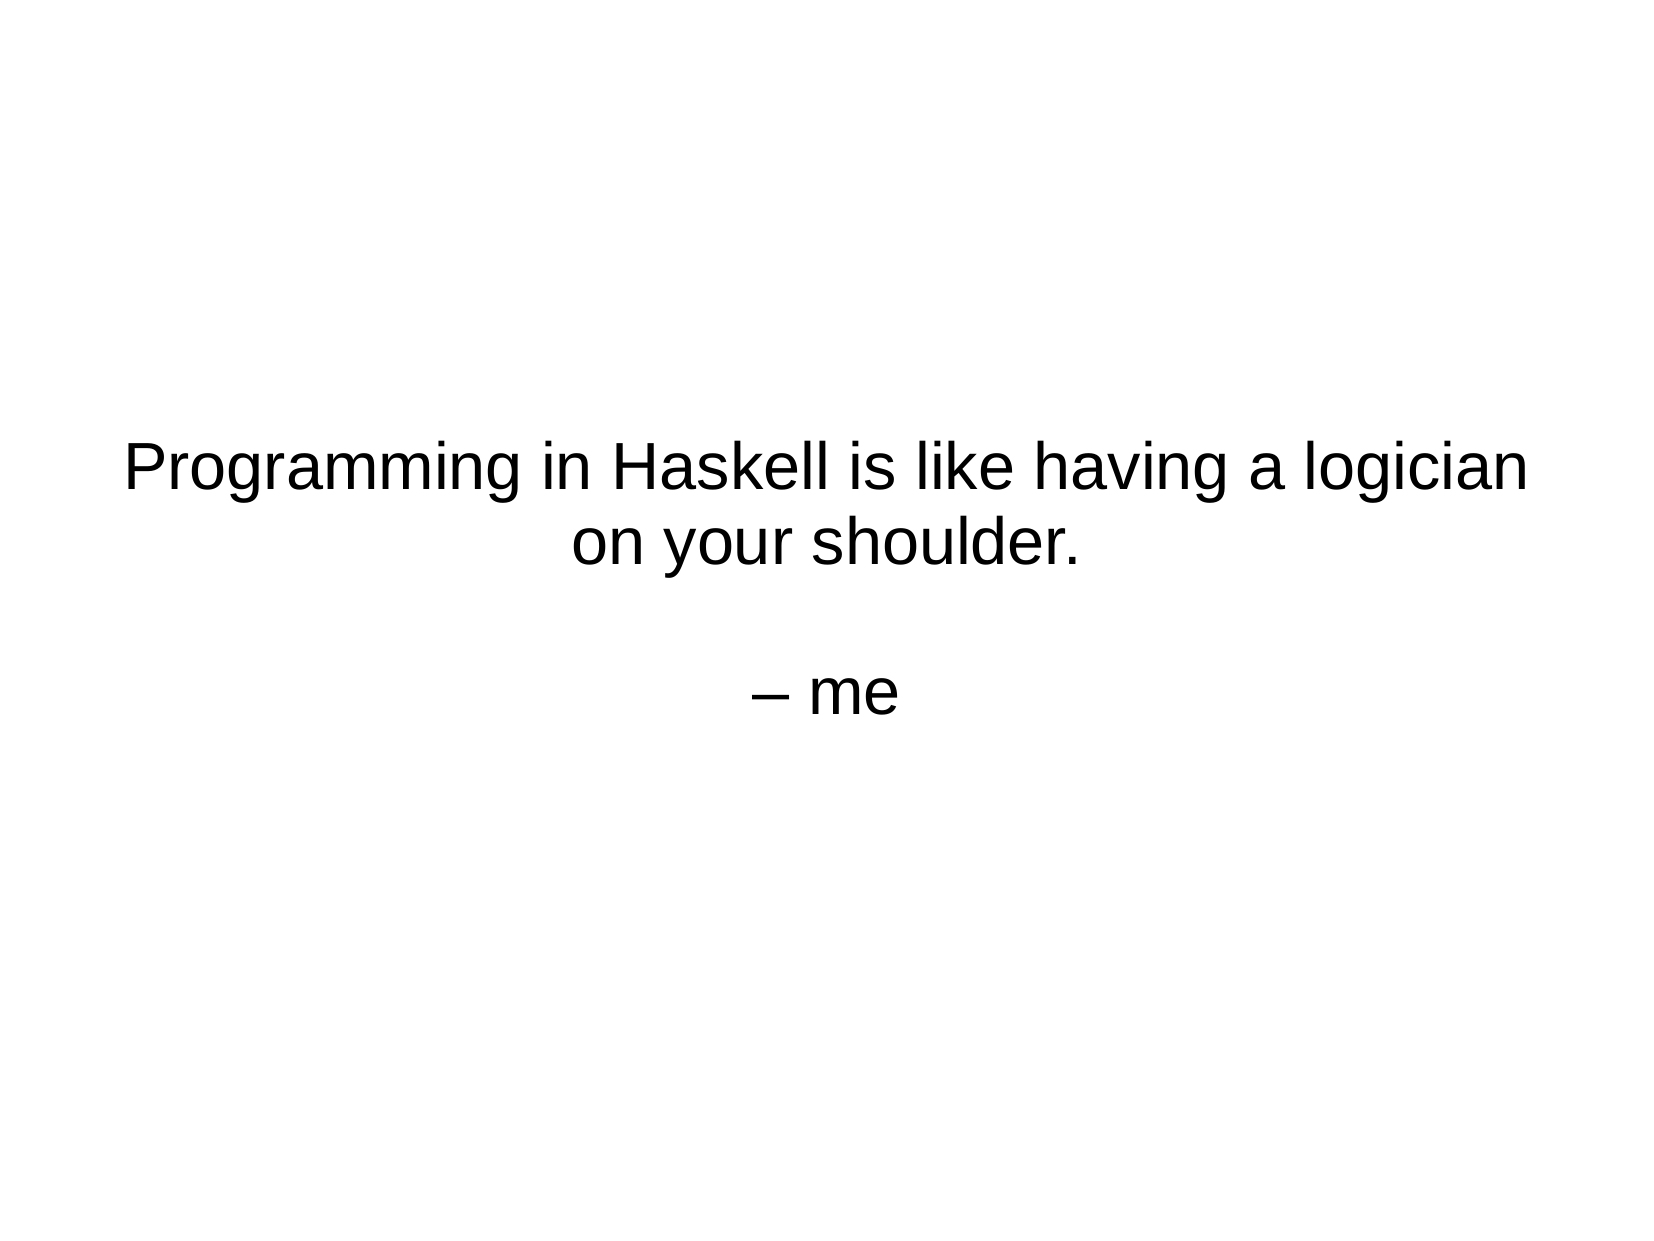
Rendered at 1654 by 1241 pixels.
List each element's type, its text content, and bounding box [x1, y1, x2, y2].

subtitle Programming in Haskell is like having a logician on your shoulder. – me [82, 49, 1571, 1109]
